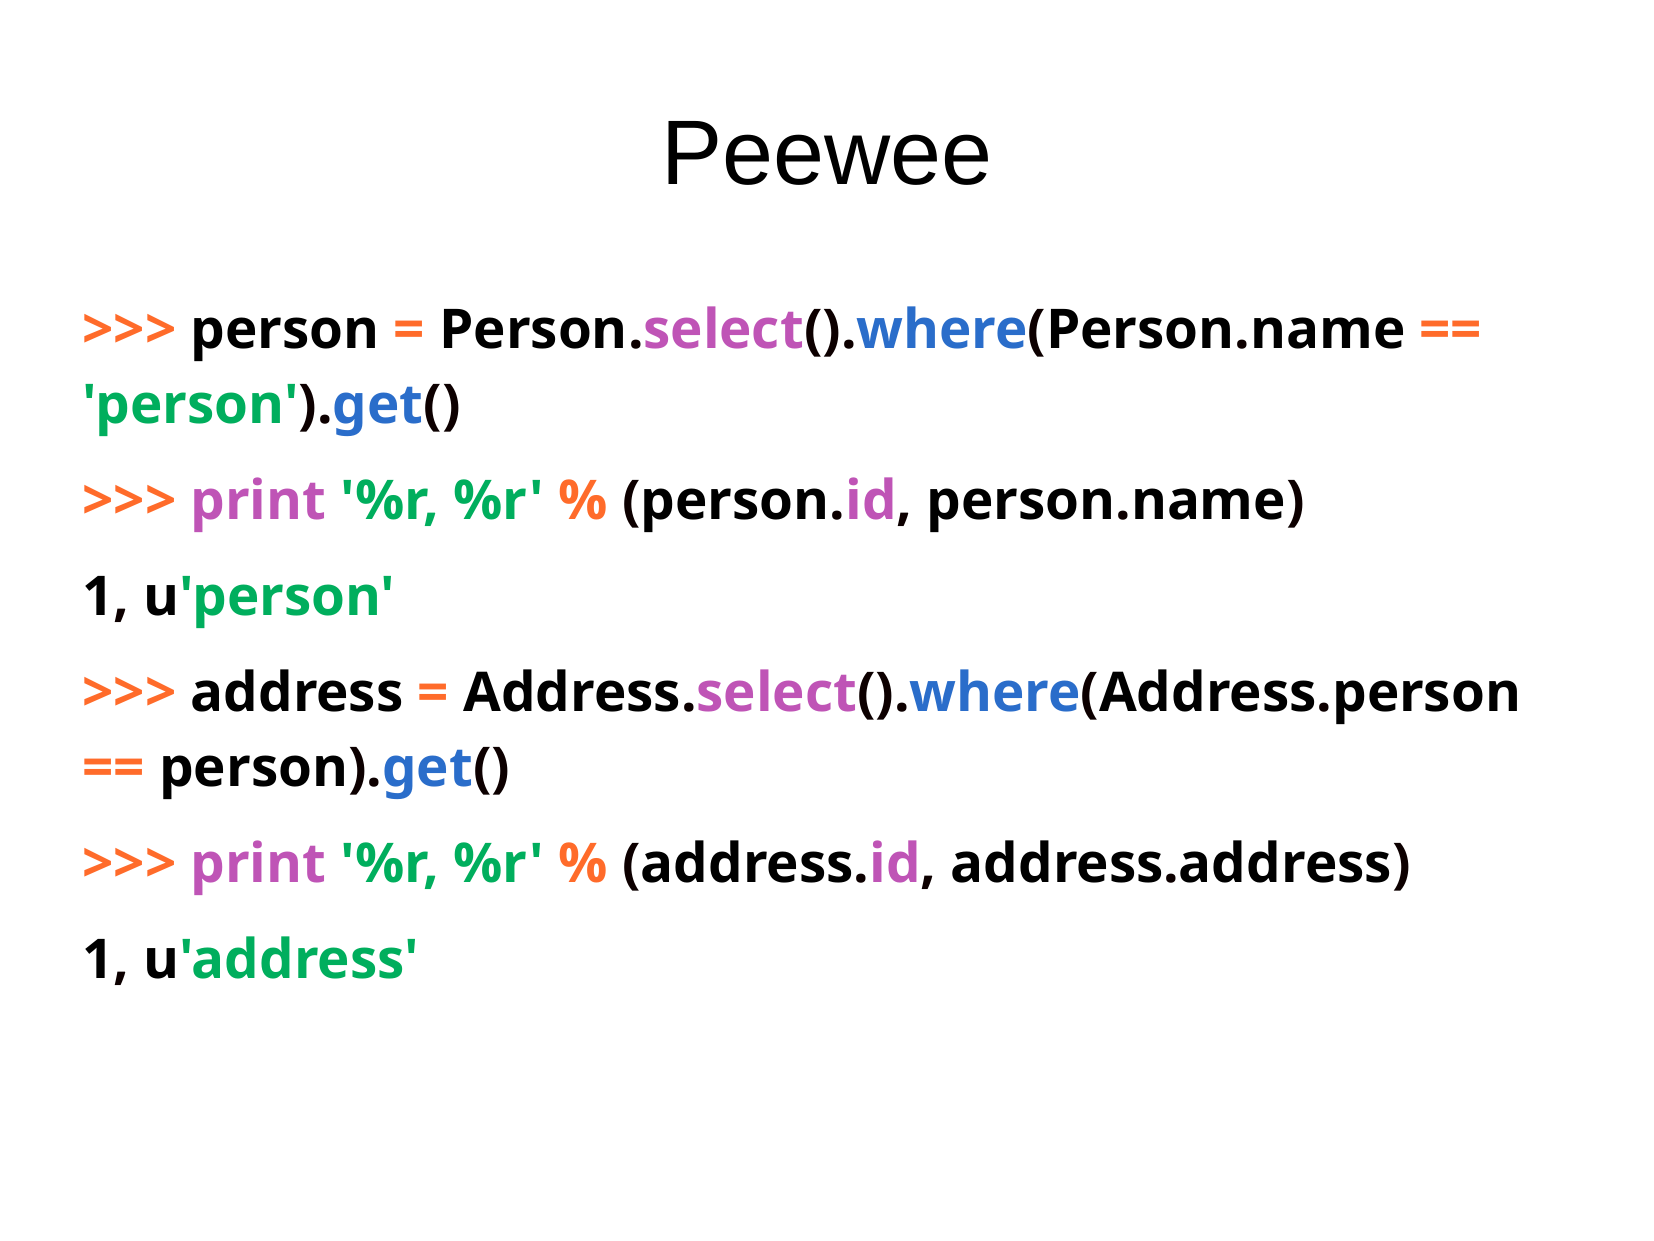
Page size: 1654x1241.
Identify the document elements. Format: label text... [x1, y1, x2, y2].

list >>> person = Person.select().where(Person.name == 'person').get() >>> print '%r, %r' % (person.id, person.name) 1, u'person' >>> address = Address.select().where(Address.person == person).get() >>> print '%r, %r' % (address.id, address.address) 1, u'address' [82, 290, 1571, 1010]
title Peewee [82, 49, 1571, 257]
